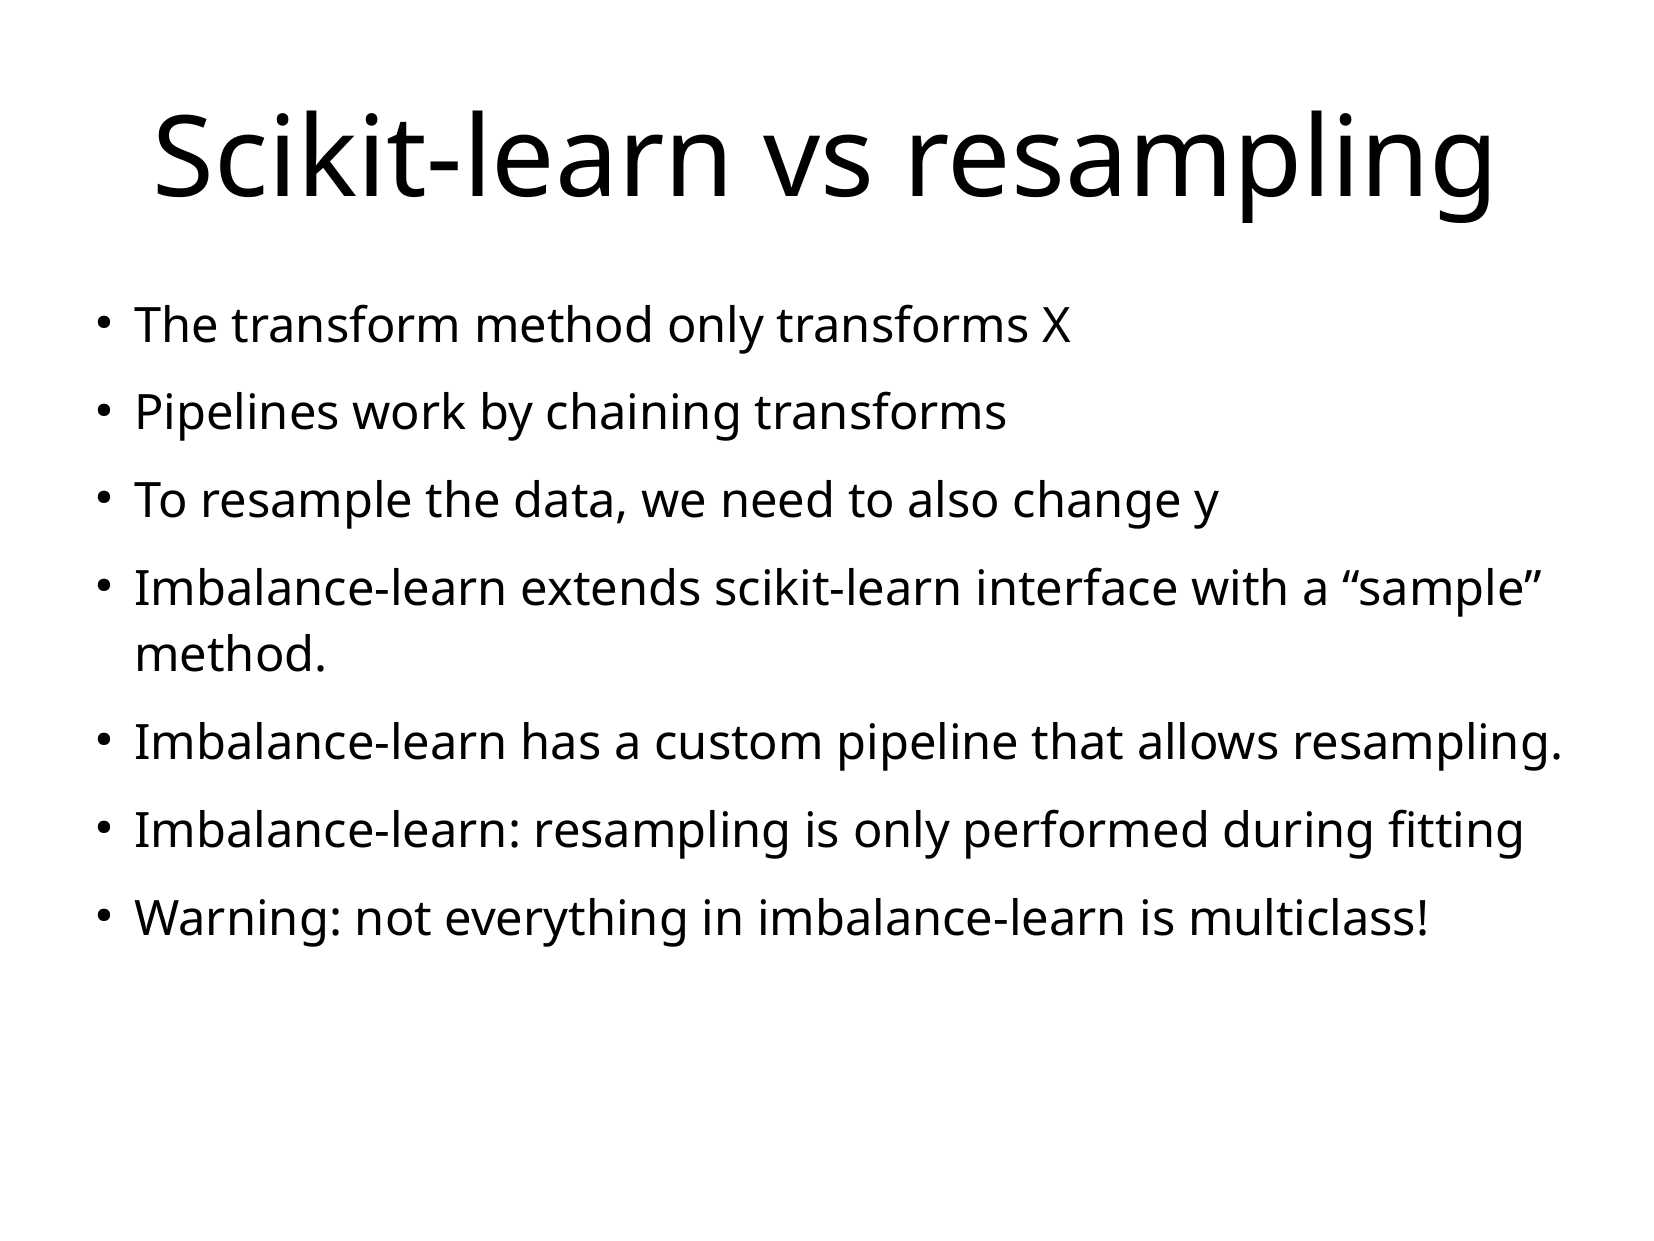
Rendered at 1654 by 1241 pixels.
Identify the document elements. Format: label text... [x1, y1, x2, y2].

list The transform method only transforms X Pipelines work by chaining transforms To resample the data, we need to also change y Imbalance-learn extends scikit-learn interface with a “sample” method. Imbalance-learn has a custom pipeline that allows resampling. Imbalance-learn: resampling is only performed during fitting Warning: not everything in imbalance-learn is multiclass! [82, 290, 1571, 1010]
title Scikit-learn vs resampling [82, 49, 1571, 257]
